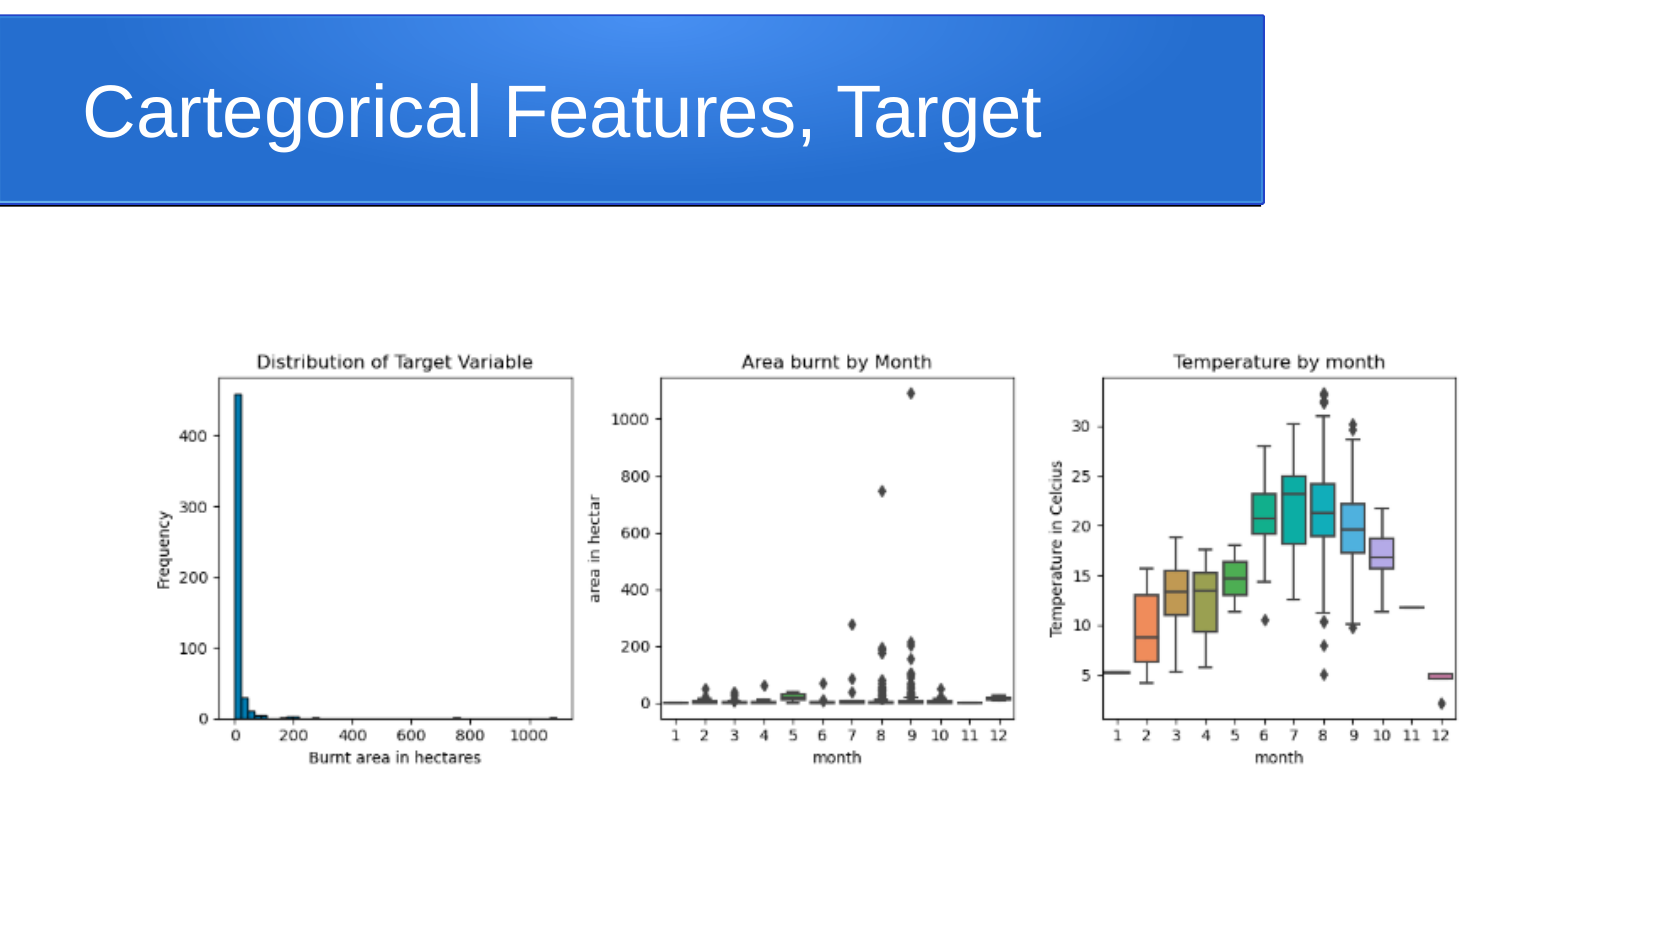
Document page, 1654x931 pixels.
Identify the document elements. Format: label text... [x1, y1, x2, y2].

picture [129, 329, 1489, 815]
title Cartegorical Features, Target [82, 35, 1235, 189]
